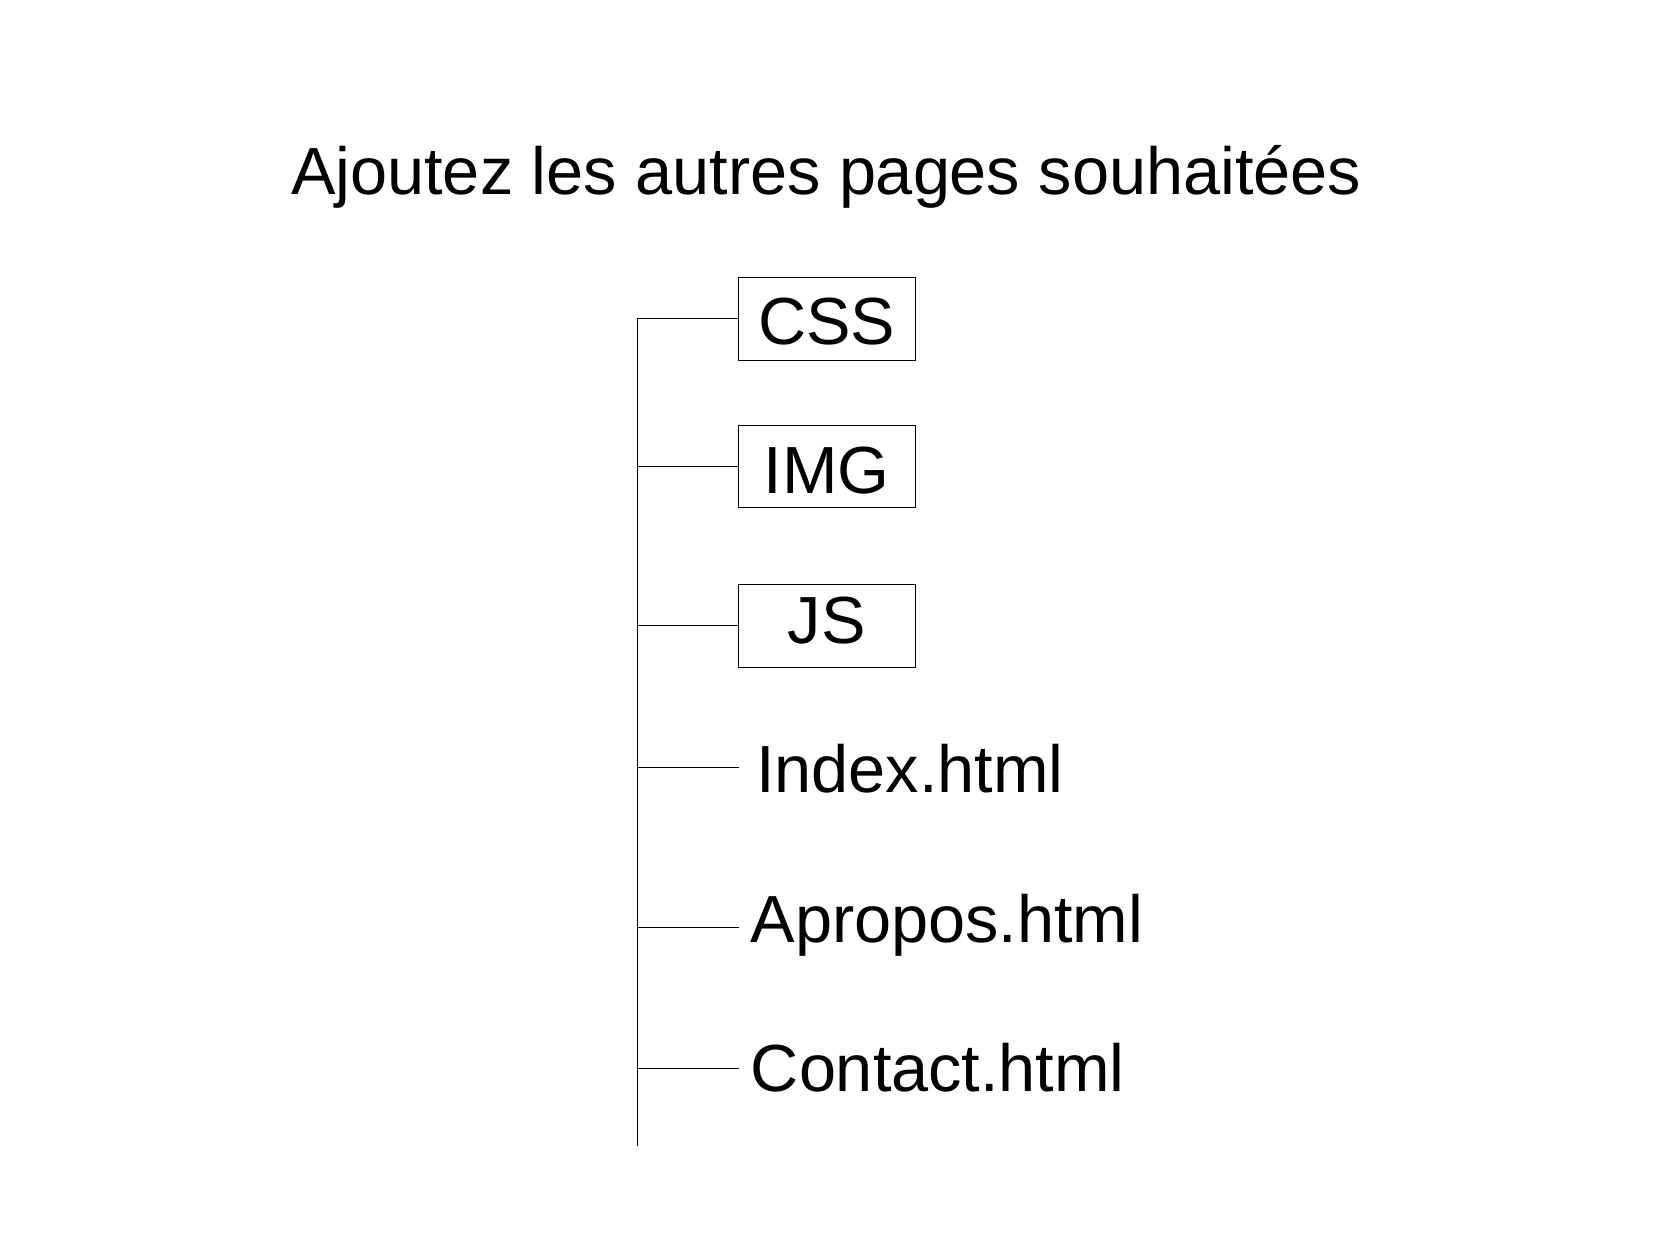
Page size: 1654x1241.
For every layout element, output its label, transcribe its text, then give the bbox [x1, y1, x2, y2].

text_box [738, 584, 916, 668]
text_box [738, 277, 916, 361]
subtitle Ajoutez les autres pages souhaitées CSS IMG JS Index.html Apropos.html Contact.html [82, 47, 1571, 1193]
text_box [738, 425, 916, 508]
